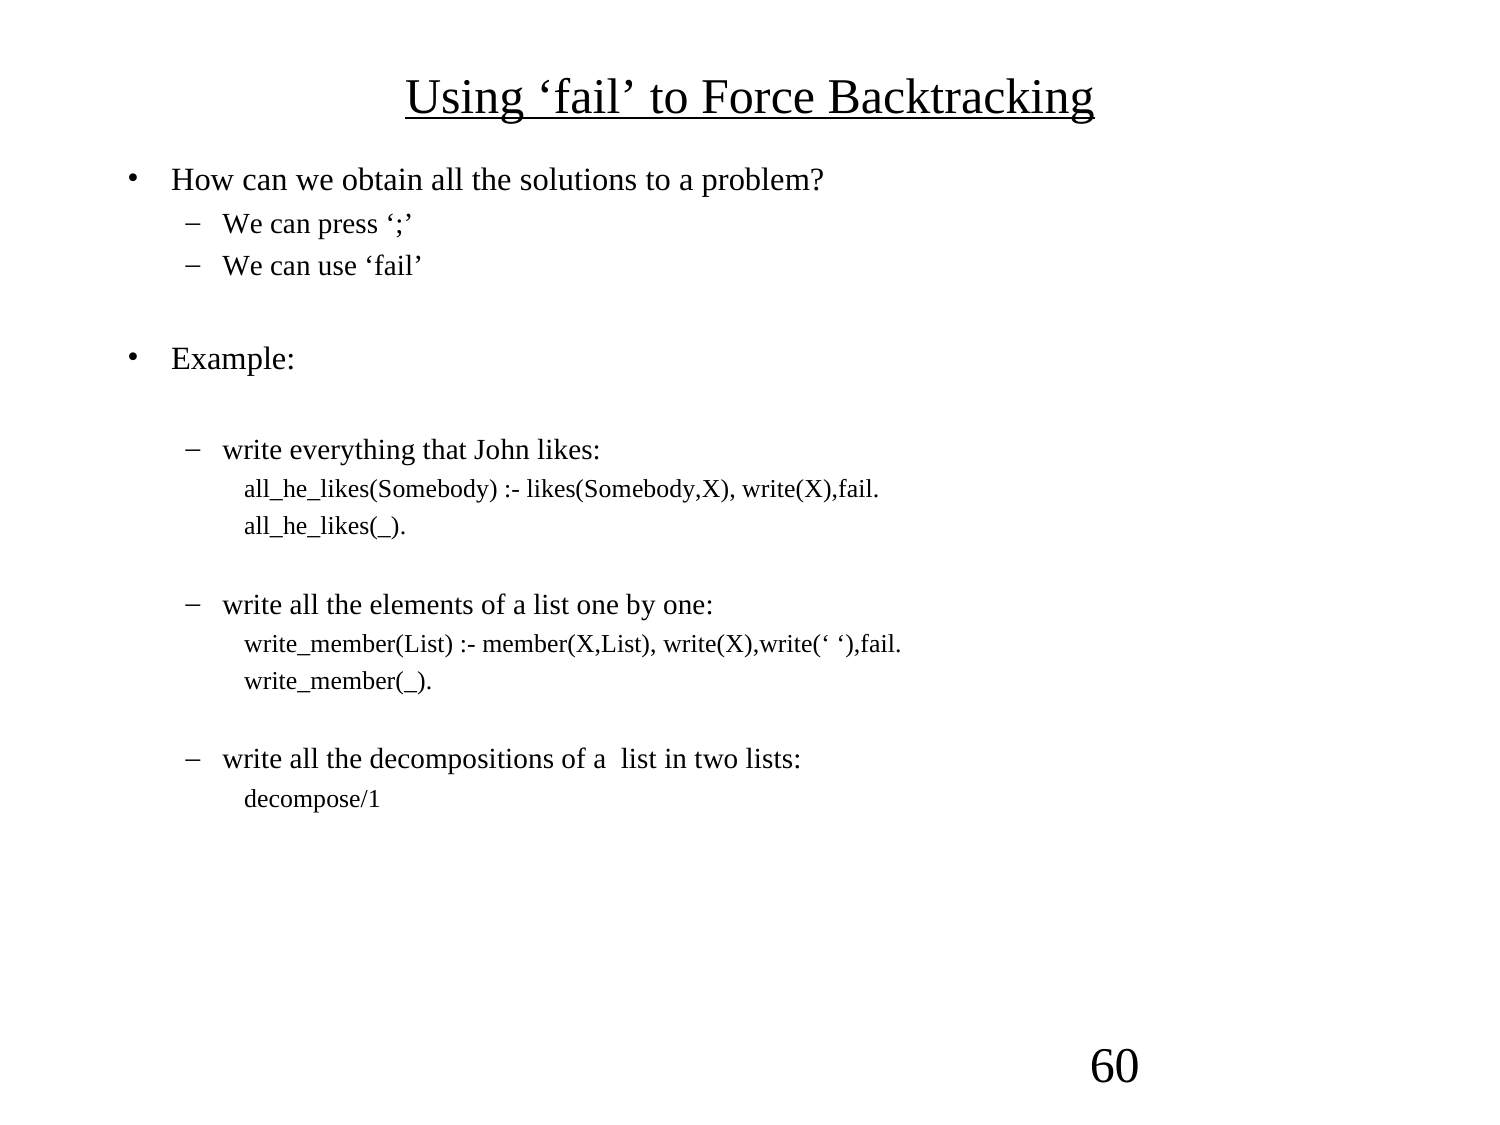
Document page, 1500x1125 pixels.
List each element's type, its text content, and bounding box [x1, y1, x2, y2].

list How can we obtain all the solutions to a problem? We can press ‘;’ We can use ‘fail’ Example: write everything that John likes: all_he_likes(Somebody) :- likes(Somebody,X), write(X),fail. all_he_likes(_). write all the elements of a list one by one: write_member(List) :- member(X,List), write(X),write(‘ ‘),fail. write_member(_). write all the decompositions of a list in two lists: decompose/1 [112, 149, 1388, 826]
title Using ‘fail’ to Force Backtracking [112, 0, 1388, 149]
